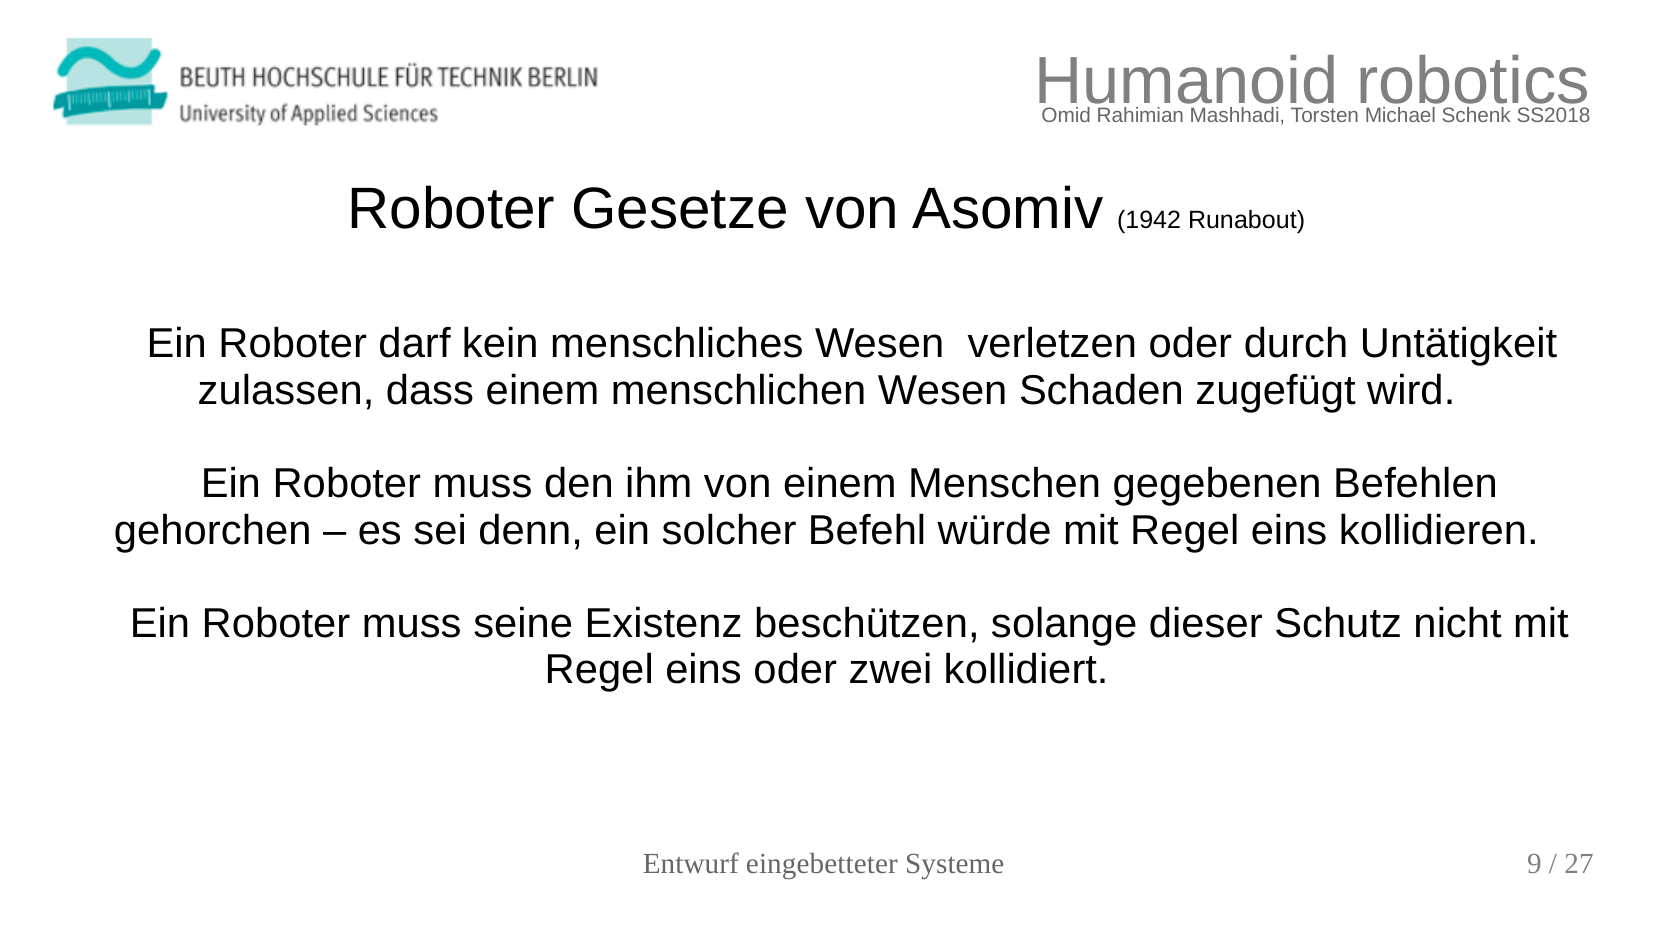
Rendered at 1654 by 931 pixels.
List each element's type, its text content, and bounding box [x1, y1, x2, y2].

title [82, 28, 1571, 156]
subtitle Roboter Gesetze von Asomiv (1942 Runabout) Ein Roboter darf kein menschliches Wesen verletzen oder durch Untätigkeit zulassen, dass einem menschlichen Wesen Schaden zugefügt wird. Ein Roboter muss den ihm von einem Menschen gegebenen Befehlen gehorchen – es sei denn, ein solcher Befehl würde mit Regel eins kollidieren. Ein Roboter muss seine Existenz beschützen, solange dieser Schutz nicht mit Regel eins oder zwei kollidiert. [82, 156, 1571, 712]
picture [15, 29, 661, 145]
text_box Humanoid robotics [1020, 35, 1642, 126]
text_box / 27 [1526, 840, 1632, 888]
text_box Omid Rahimian Mashhadi, Torsten Michael Schenk SS2018 [1026, 96, 1611, 151]
